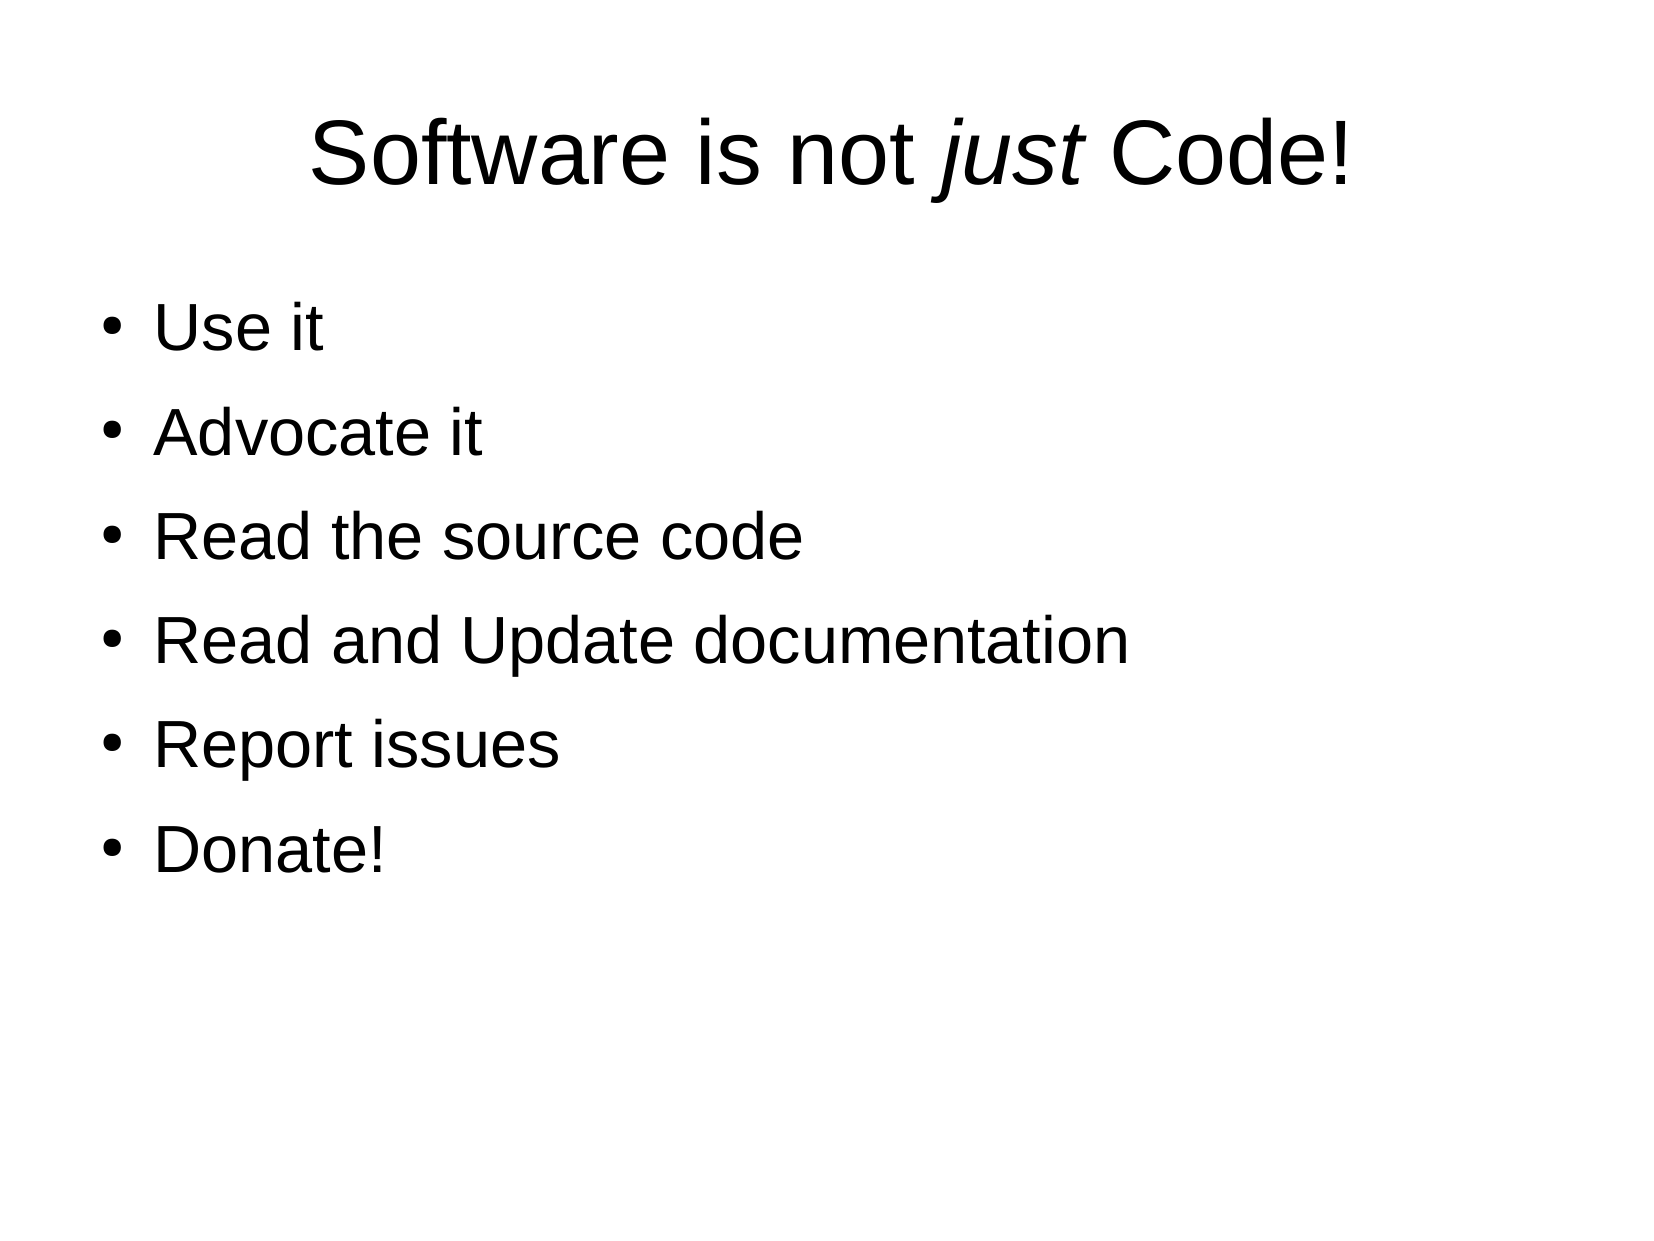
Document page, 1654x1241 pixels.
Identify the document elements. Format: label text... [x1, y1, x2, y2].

list Use it Advocate it Read the source code Read and Update documentation Report issues Donate! [82, 290, 1571, 1010]
title Software is not just Code! [82, 49, 1571, 257]
